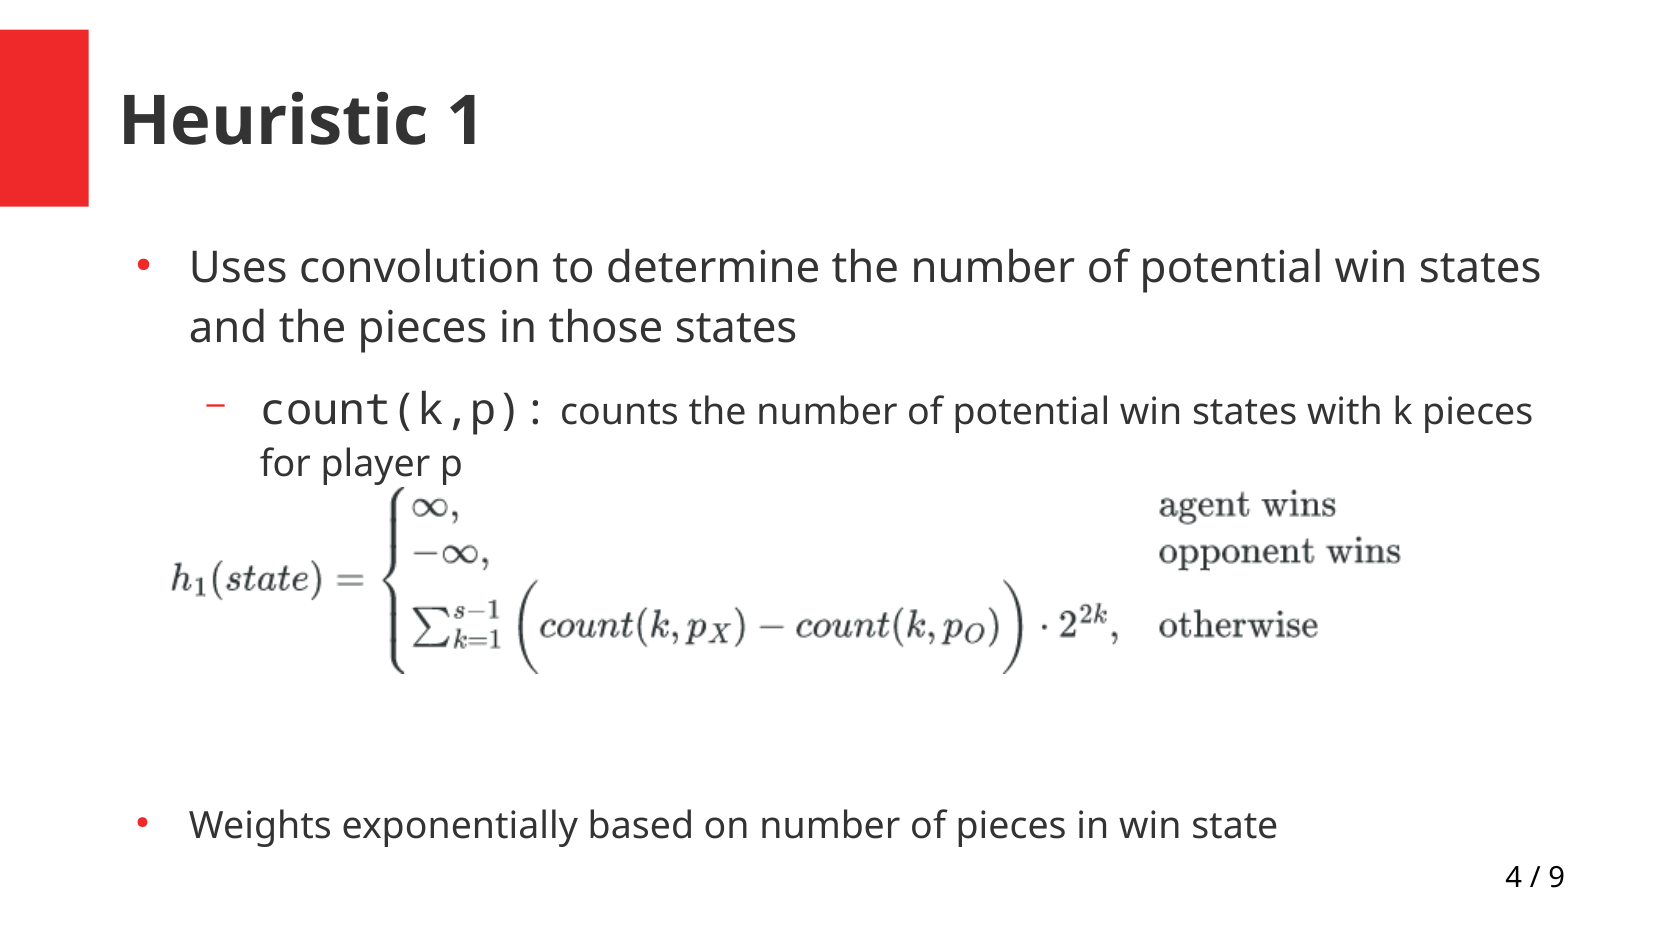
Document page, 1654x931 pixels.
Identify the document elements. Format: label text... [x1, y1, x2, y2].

title Heuristic 1 [118, 29, 1595, 207]
picture [168, 487, 1404, 674]
list Uses convolution to determine the number of potential win states and the pieces in those states count(k,p): counts the number of potential win states with k pieces for player p Weights exponentially based on number of pieces in win state [118, 236, 1595, 798]
